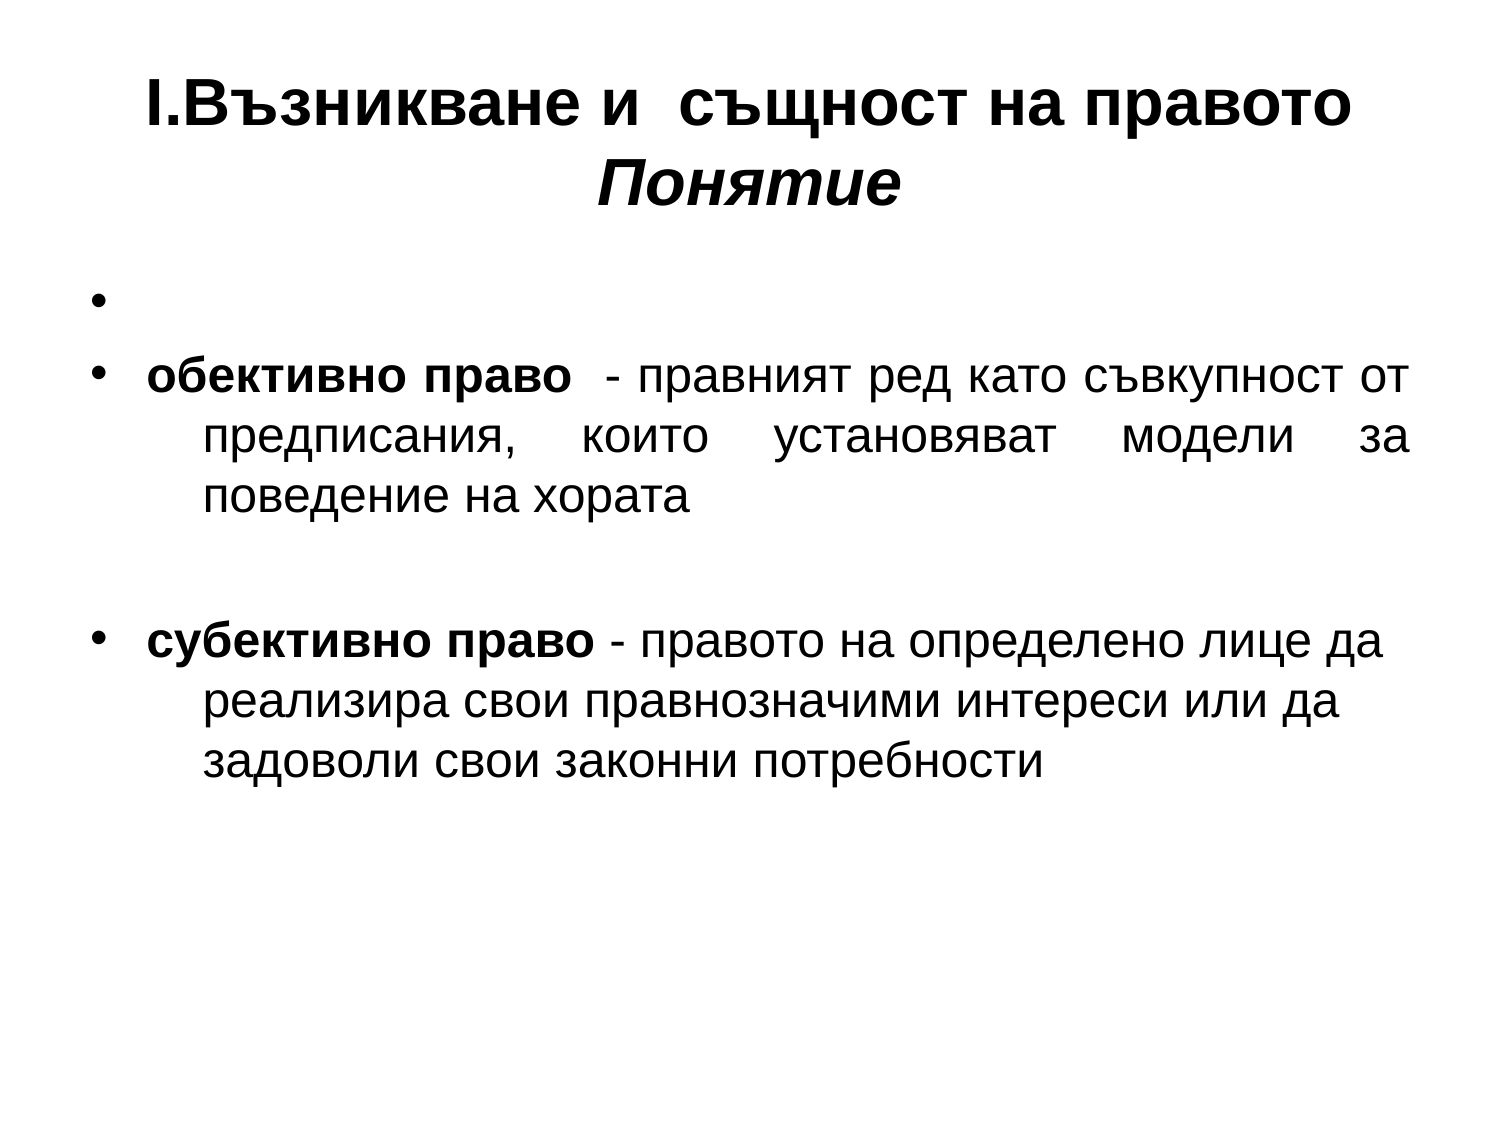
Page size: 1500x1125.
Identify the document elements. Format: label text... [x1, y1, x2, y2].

list обективно право - правният ред като съвкупност от предписания, които установяват модели за поведение на хората субективно право - правото на определено лице да реализира свои правнозначими интереси или да задоволи свои законни потребности [75, 262, 1426, 1005]
title І.Възникване и същност на правото Понятие [75, 45, 1426, 233]
